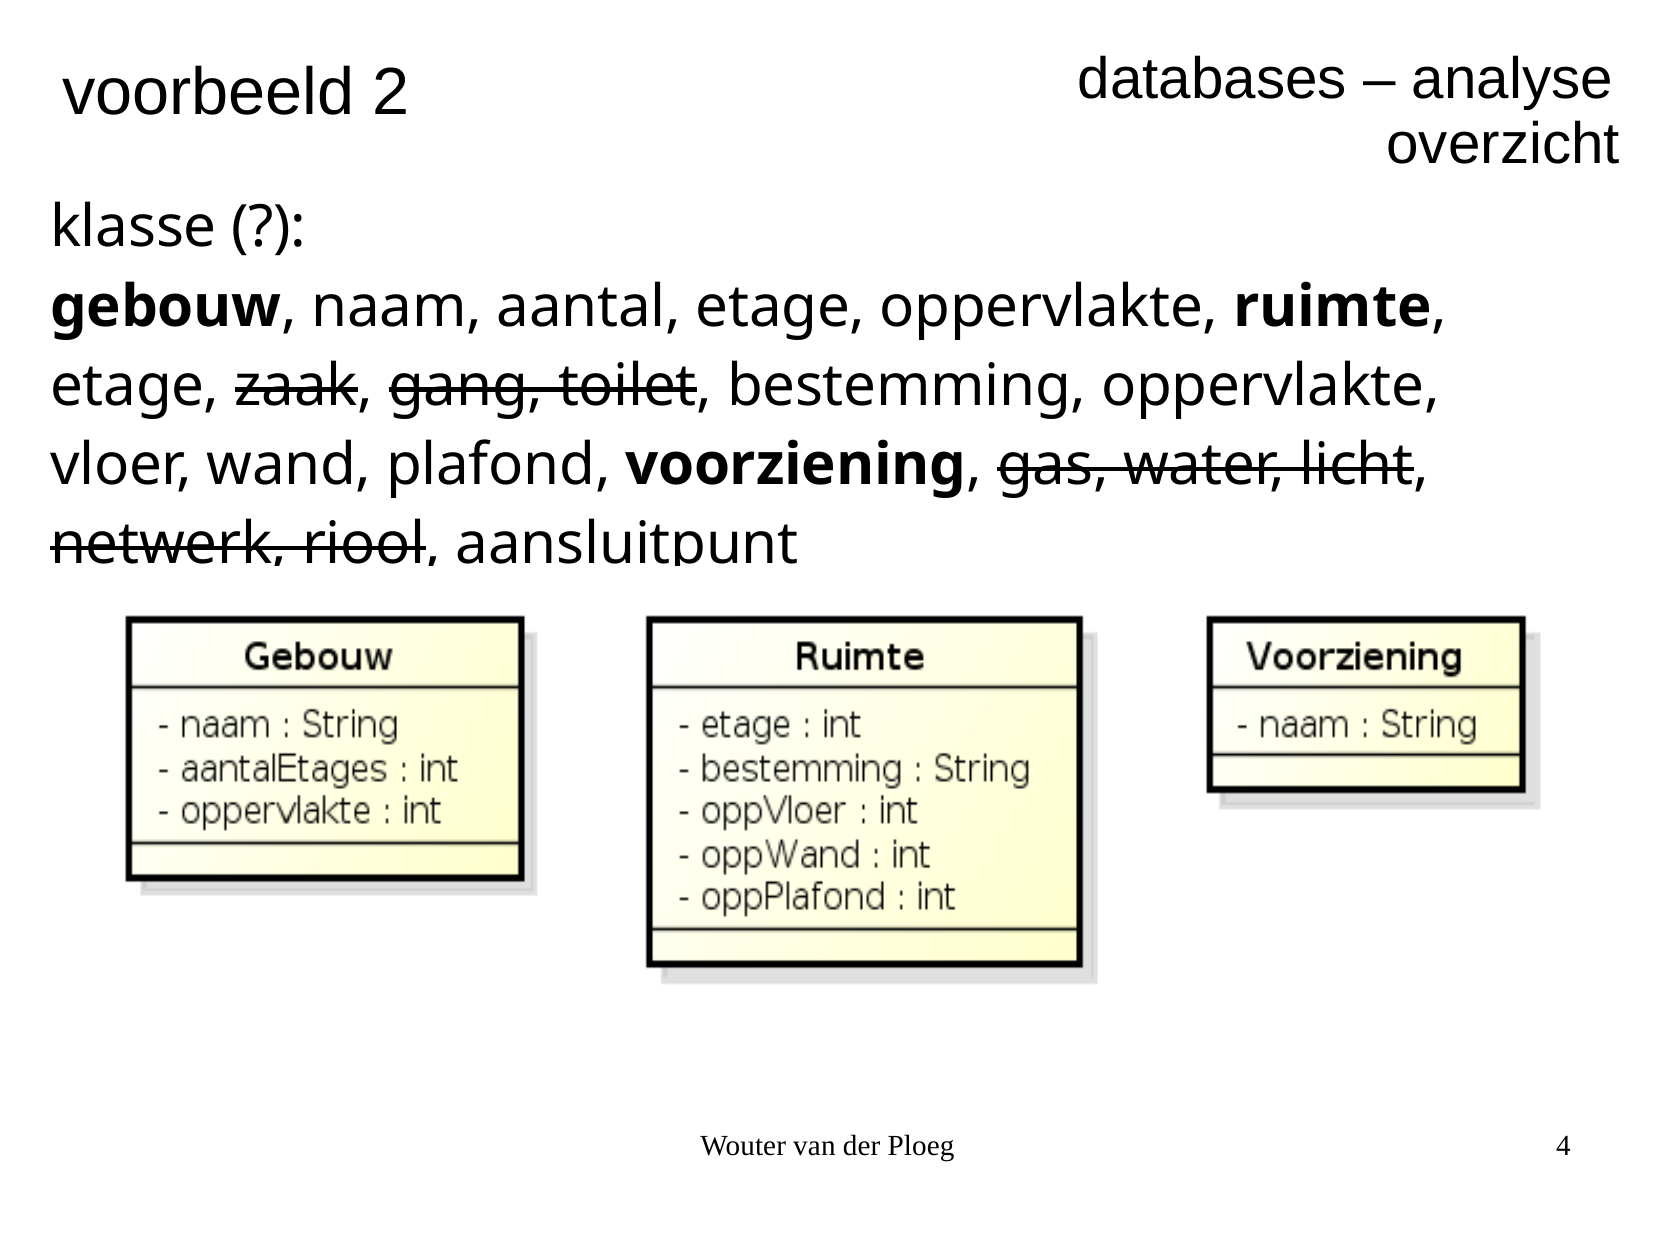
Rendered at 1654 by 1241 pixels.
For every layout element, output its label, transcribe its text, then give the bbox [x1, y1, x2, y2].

text_box voorbeeld 2 [47, 47, 427, 137]
text_box databases – analyse overzicht [1062, 38, 1636, 184]
text_box klasse (?): gebouw, naam, aantal, etage, oppervlakte, ruimte, etage, zaak, gang, toilet, bestemming, oppervlakte, vloer, wand, plafond, voorziening, gas, water, licht, netwerk, riool, aansluitpunt [35, 177, 1617, 601]
picture [92, 566, 1571, 1111]
